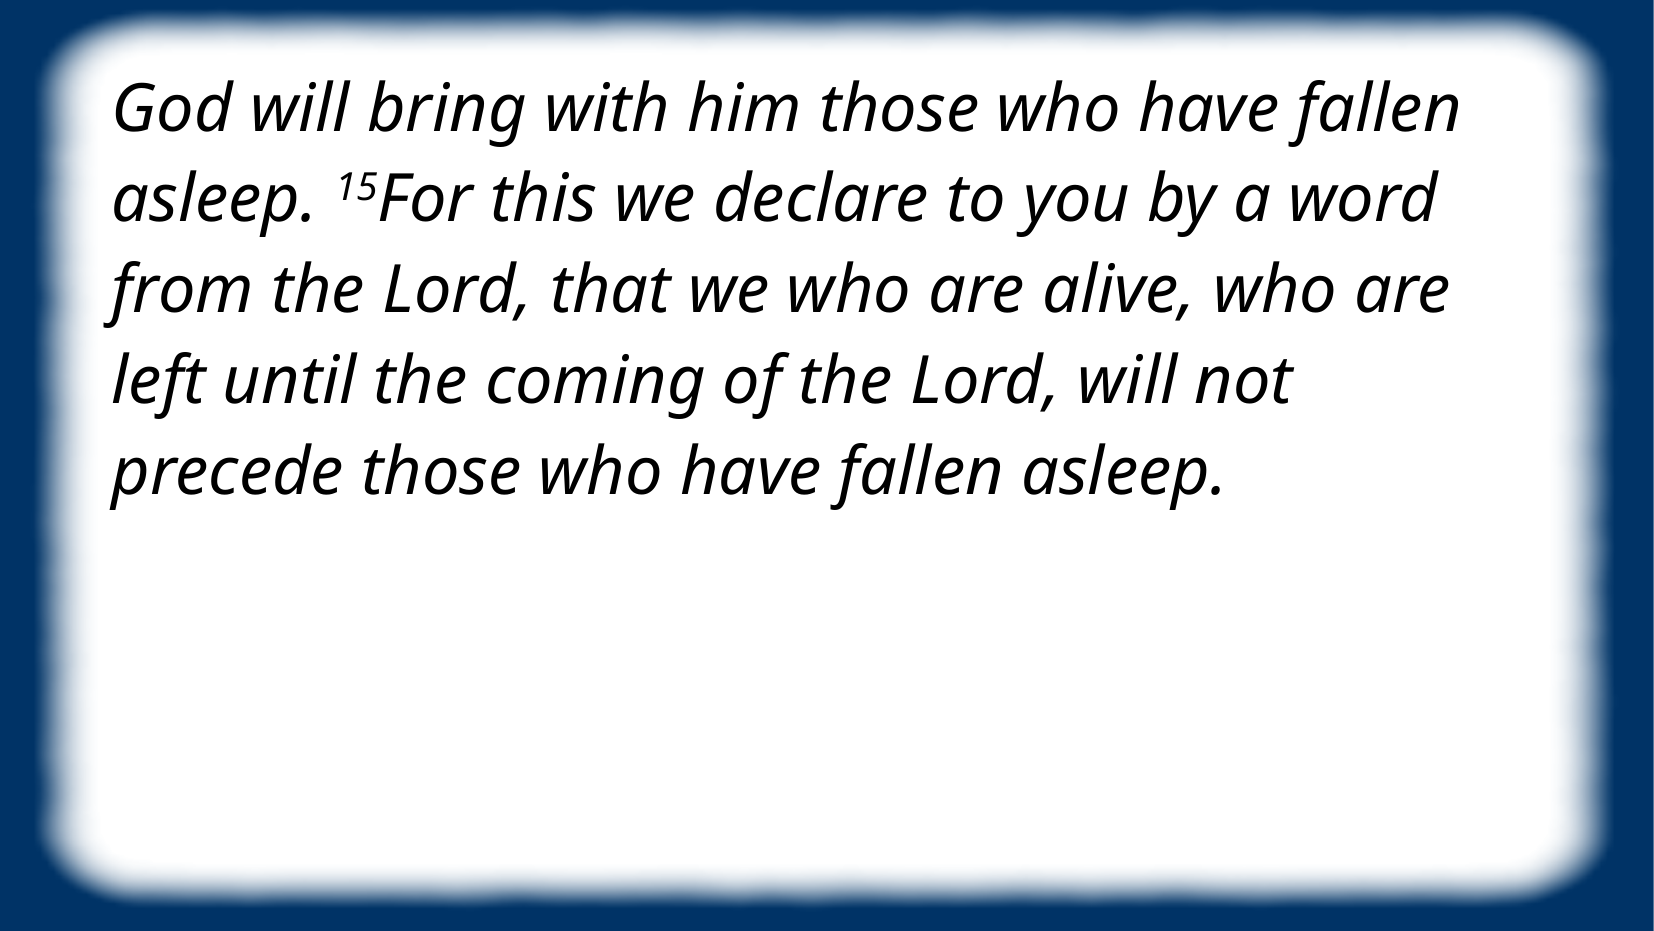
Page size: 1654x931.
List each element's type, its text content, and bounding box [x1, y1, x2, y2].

text_box God will bring with him those who have fallen asleep. 15For this we declare to you by a word from the Lord, that we who are alive, who are left until the coming of the Lord, will not precede those who have fallen asleep. [96, 52, 1537, 526]
picture [0, 0, 1654, 931]
